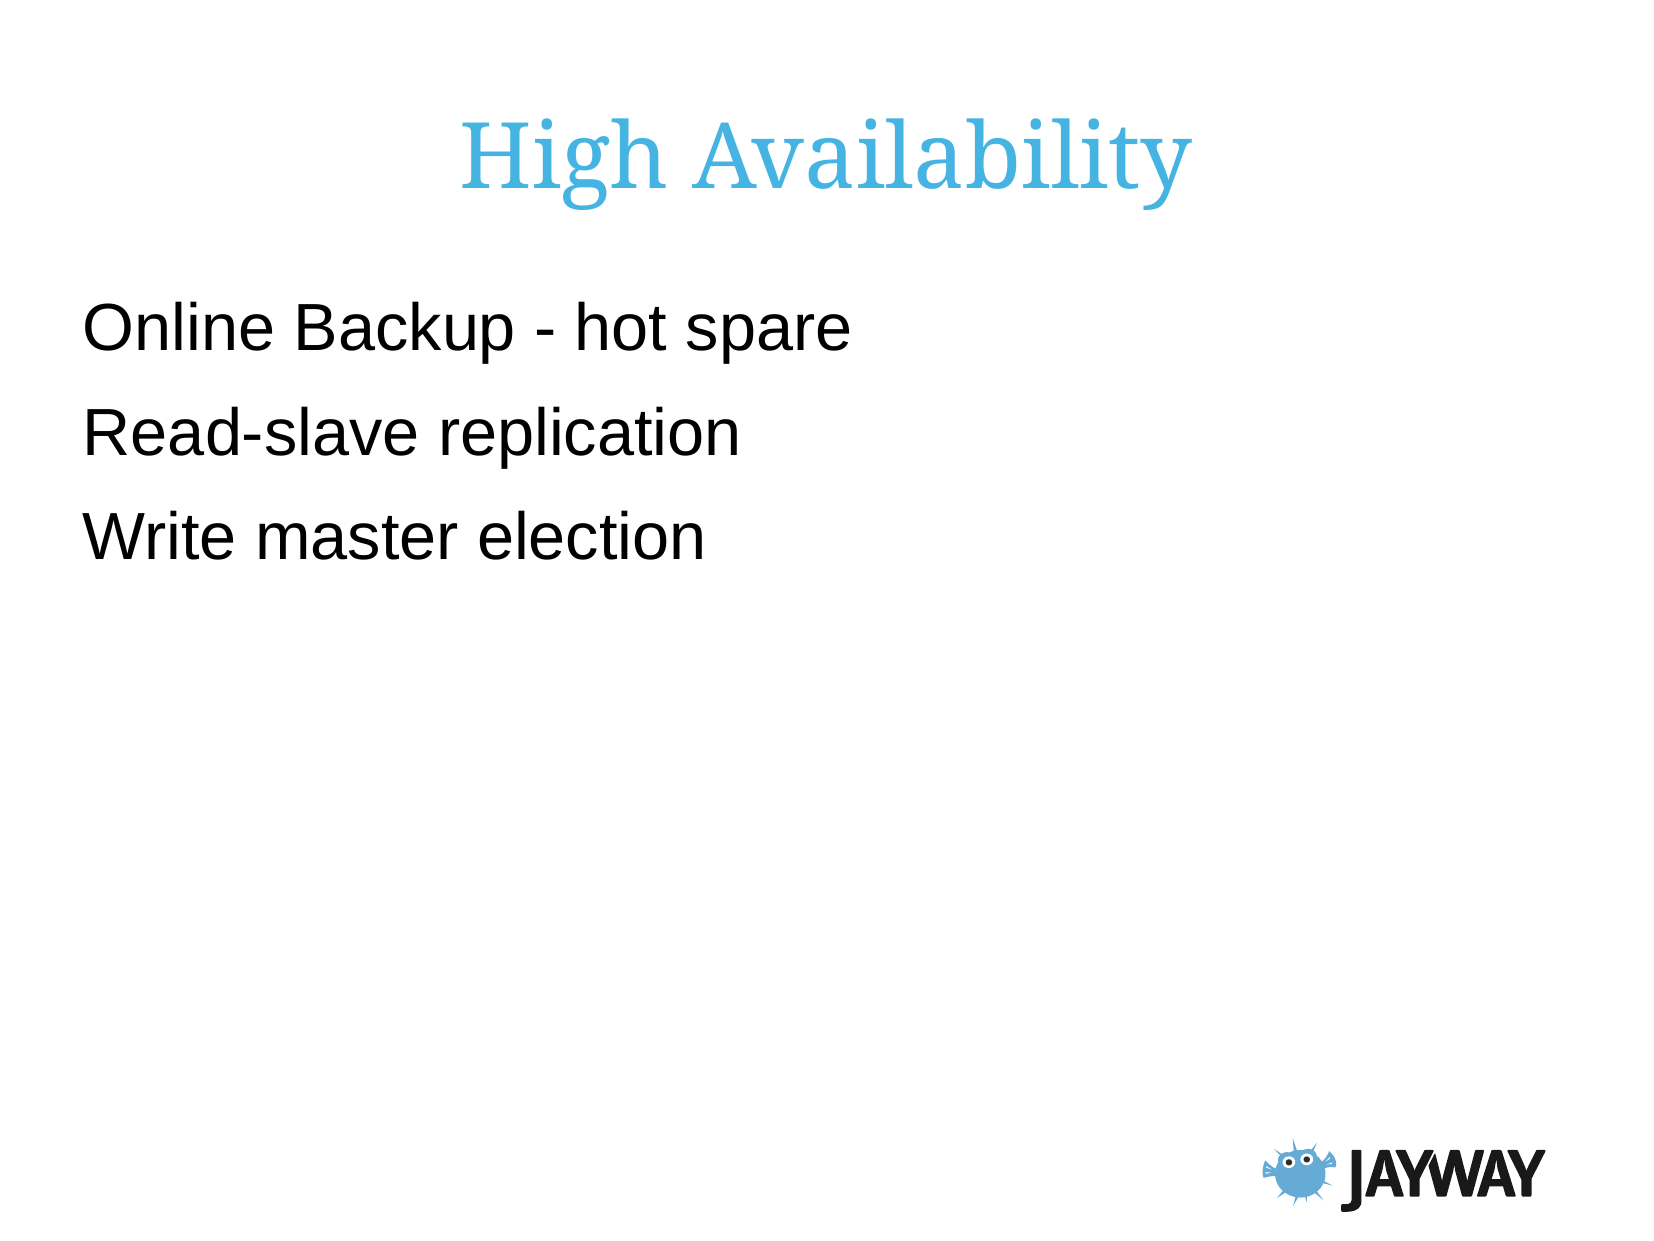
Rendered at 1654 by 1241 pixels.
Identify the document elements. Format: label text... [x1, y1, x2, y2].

title High Availability [82, 56, 1571, 250]
list Online Backup - hot spare Read-slave replication Write master election [82, 290, 1571, 1109]
